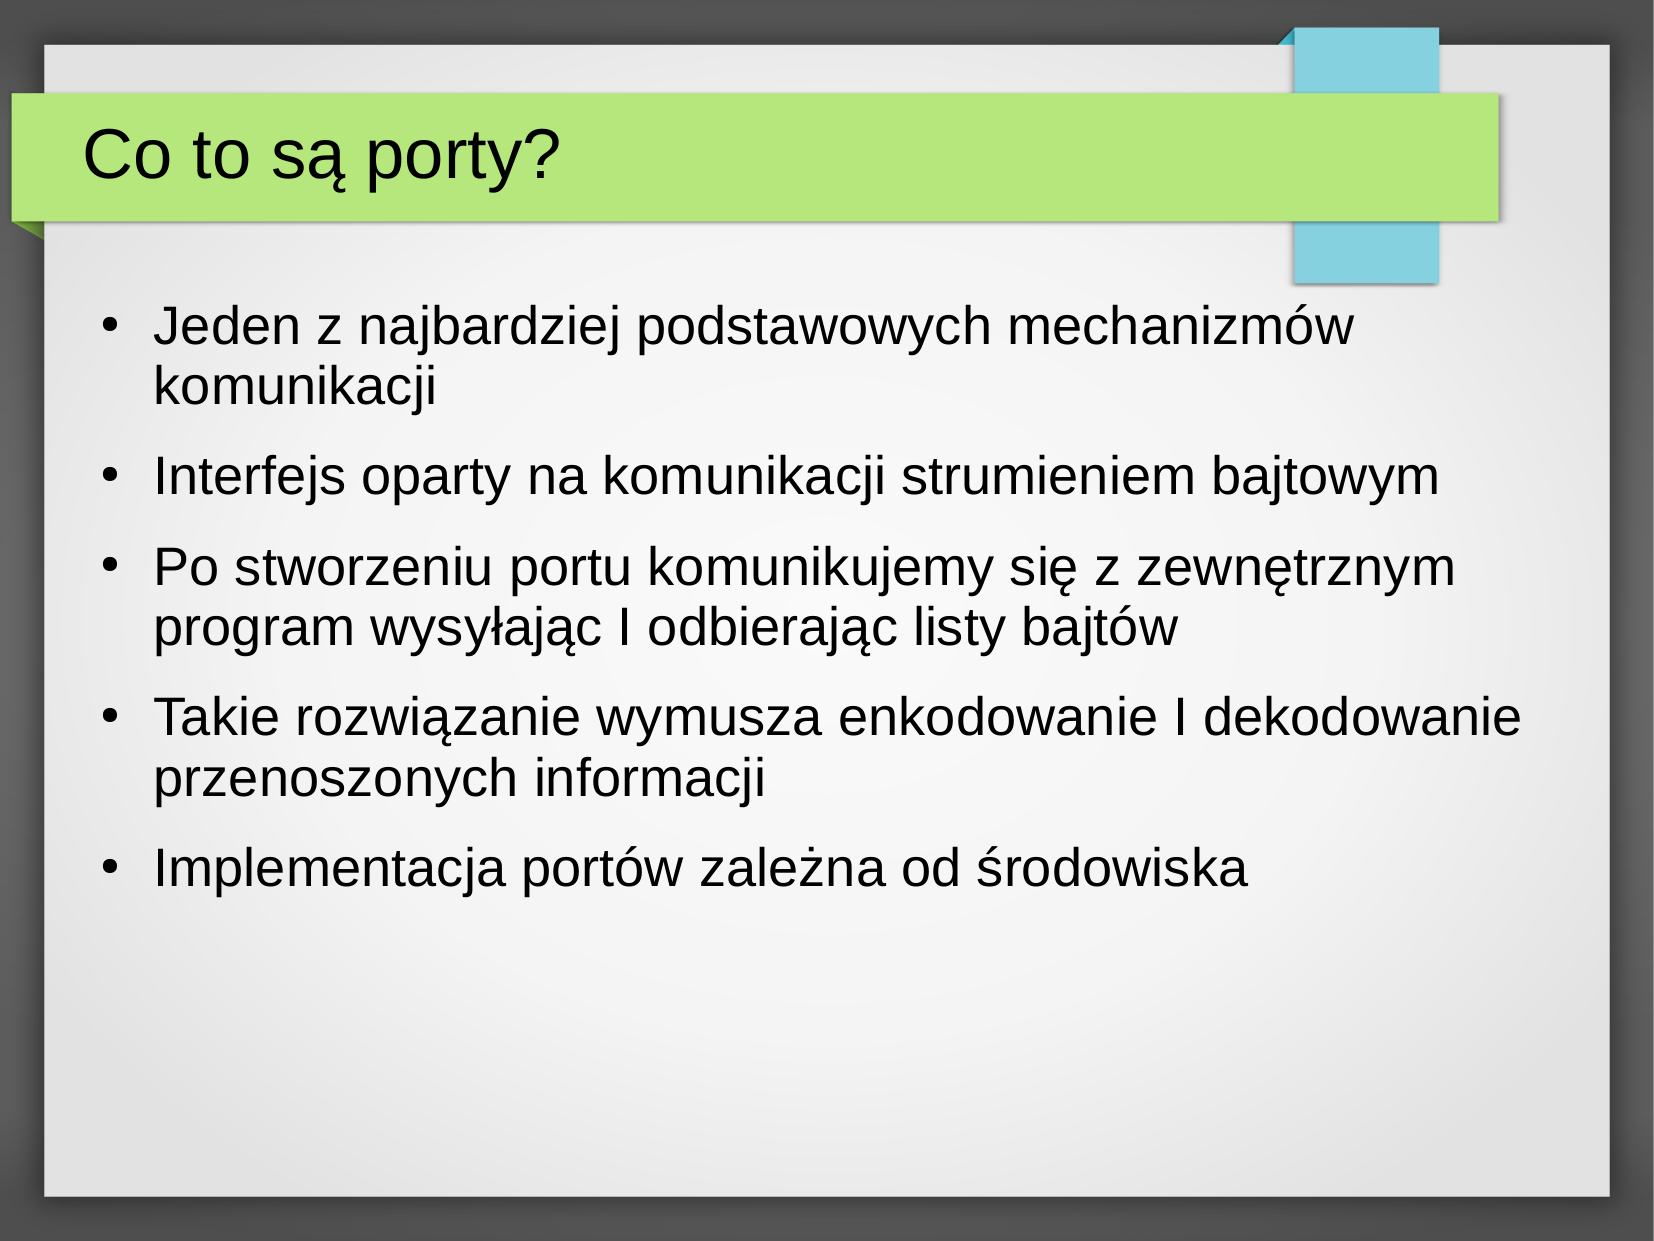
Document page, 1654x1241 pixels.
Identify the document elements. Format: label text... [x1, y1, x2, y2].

list Jeden z najbardziej podstawowych mechanizmów komunikacji Interfejs oparty na komunikacji strumieniem bajtowym Po stworzeniu portu komunikujemy się z zewnętrznym program wysyłając I odbierając listy bajtów Takie rozwiązanie wymusza enkodowanie I dekodowanie przenoszonych informacji Implementacja portów zależna od środowiska [82, 295, 1571, 1015]
picture [0, 0, 1654, 1241]
title Co to są porty? [82, 94, 1264, 213]
